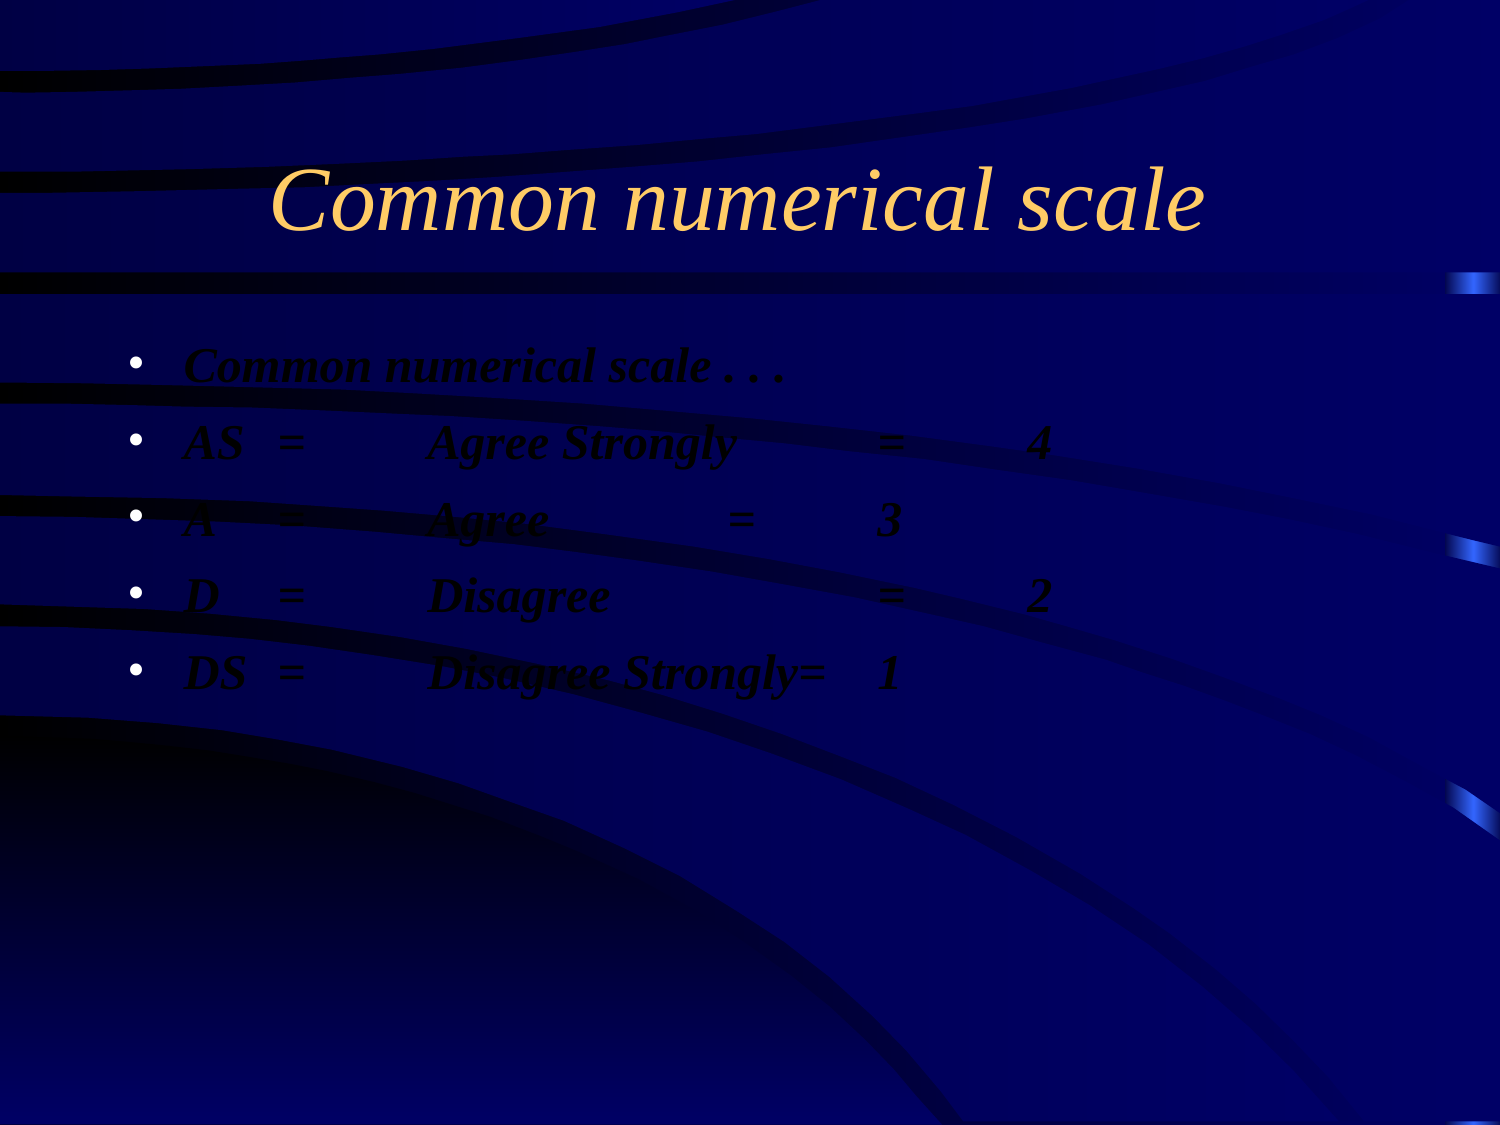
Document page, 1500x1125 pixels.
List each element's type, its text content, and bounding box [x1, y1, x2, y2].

title Common numerical scale [112, 99, 1388, 288]
list Common numerical scale . . . AS = Agree Strongly = 4 A = Agree = 3 D = Disagree = 2 DS = Disagree Strongly= 1 [112, 324, 1388, 1000]
